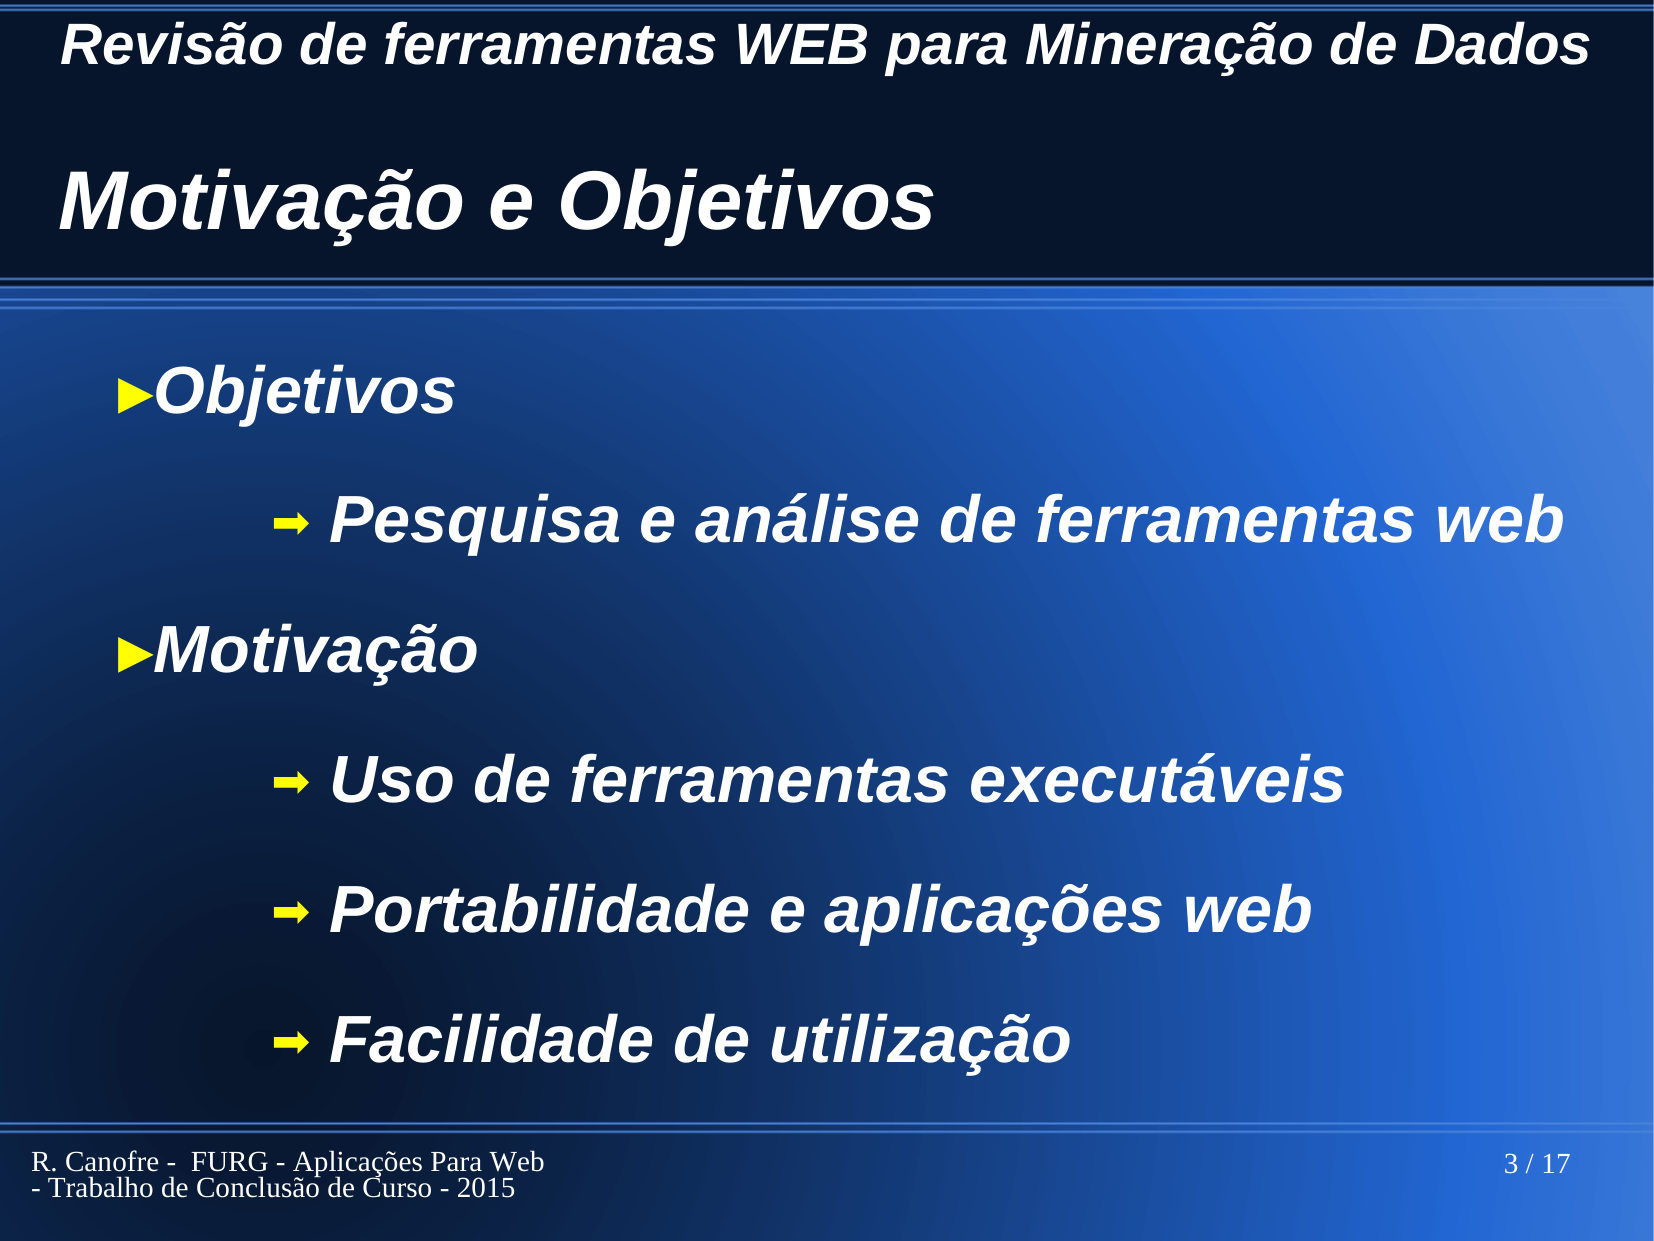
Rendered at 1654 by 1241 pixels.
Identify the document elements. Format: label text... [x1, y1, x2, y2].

picture [0, 0, 1654, 5]
picture [0, 83, 1654, 1241]
title Motivação e Objetivos [59, 129, 1642, 272]
list Objetivos Pesquisa e análise de ferramentas web Motivação Uso de ferramentas executáveis Portabilidade e aplicações web Facilidade de utilização [100, 315, 1630, 1075]
title Revisão de ferramentas WEB para Mineração de Dados [0, 5, 1654, 83]
